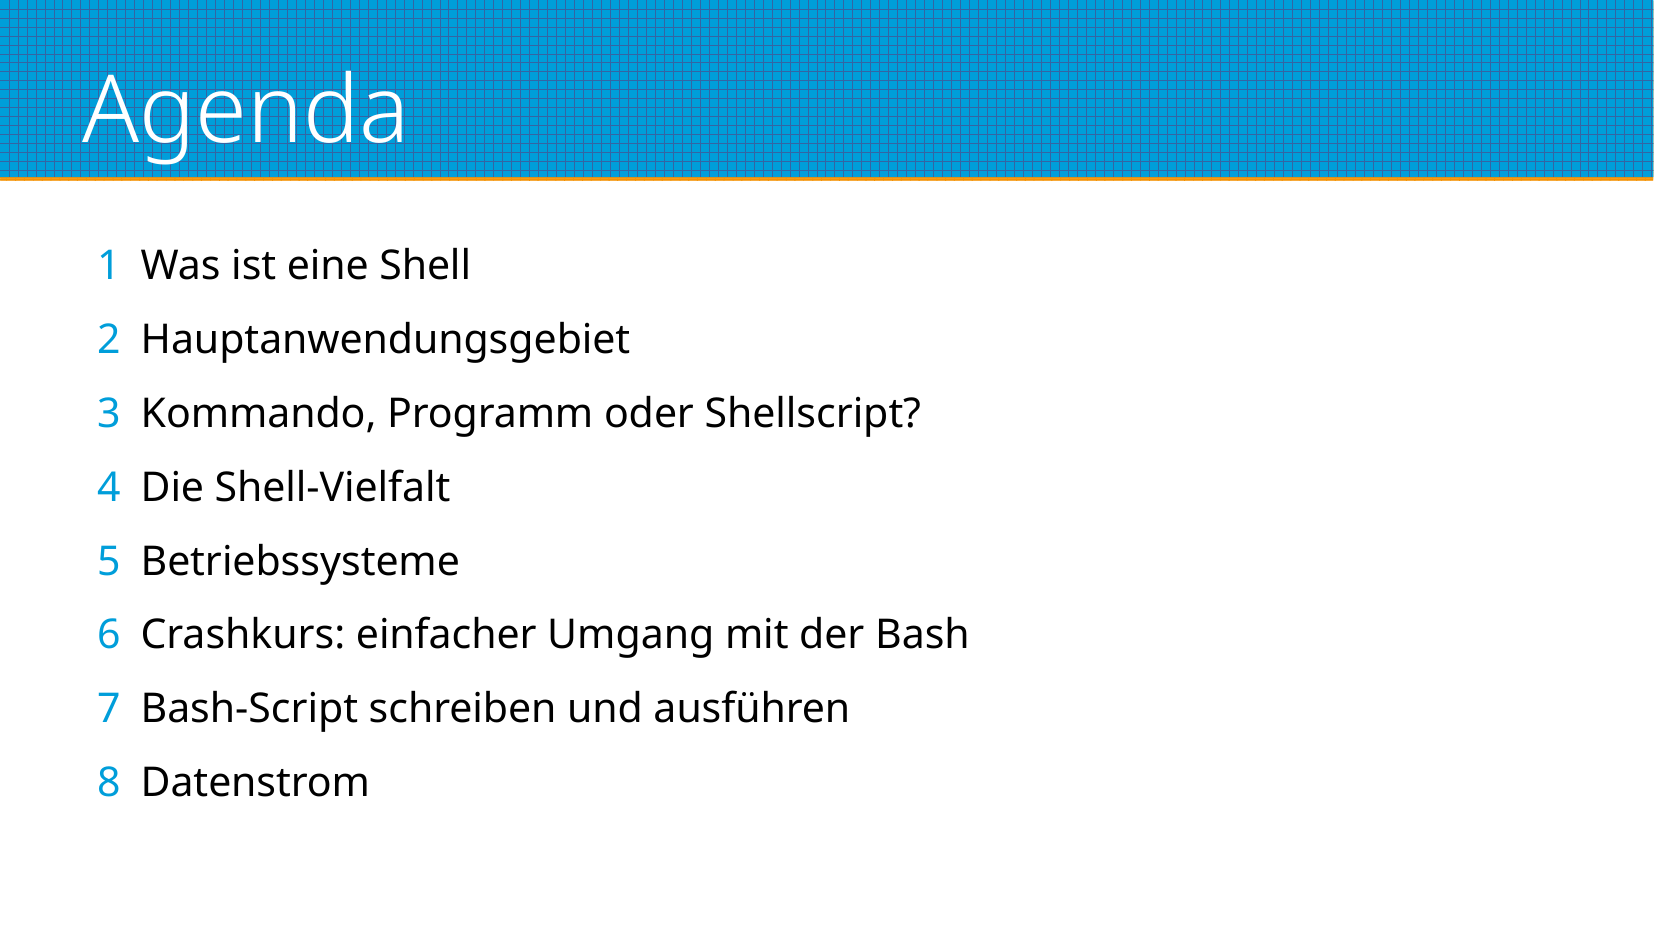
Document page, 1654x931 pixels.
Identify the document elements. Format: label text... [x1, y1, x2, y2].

title Agenda [82, 14, 1571, 171]
list Was ist eine Shell Hauptanwendungsgebiet Kommando, Programm oder Shellscript? Die Shell-Vielfalt Betriebssysteme Crashkurs: einfacher Umgang mit der Bash Bash-Script schreiben und ausführen Datenstrom [82, 236, 1563, 811]
